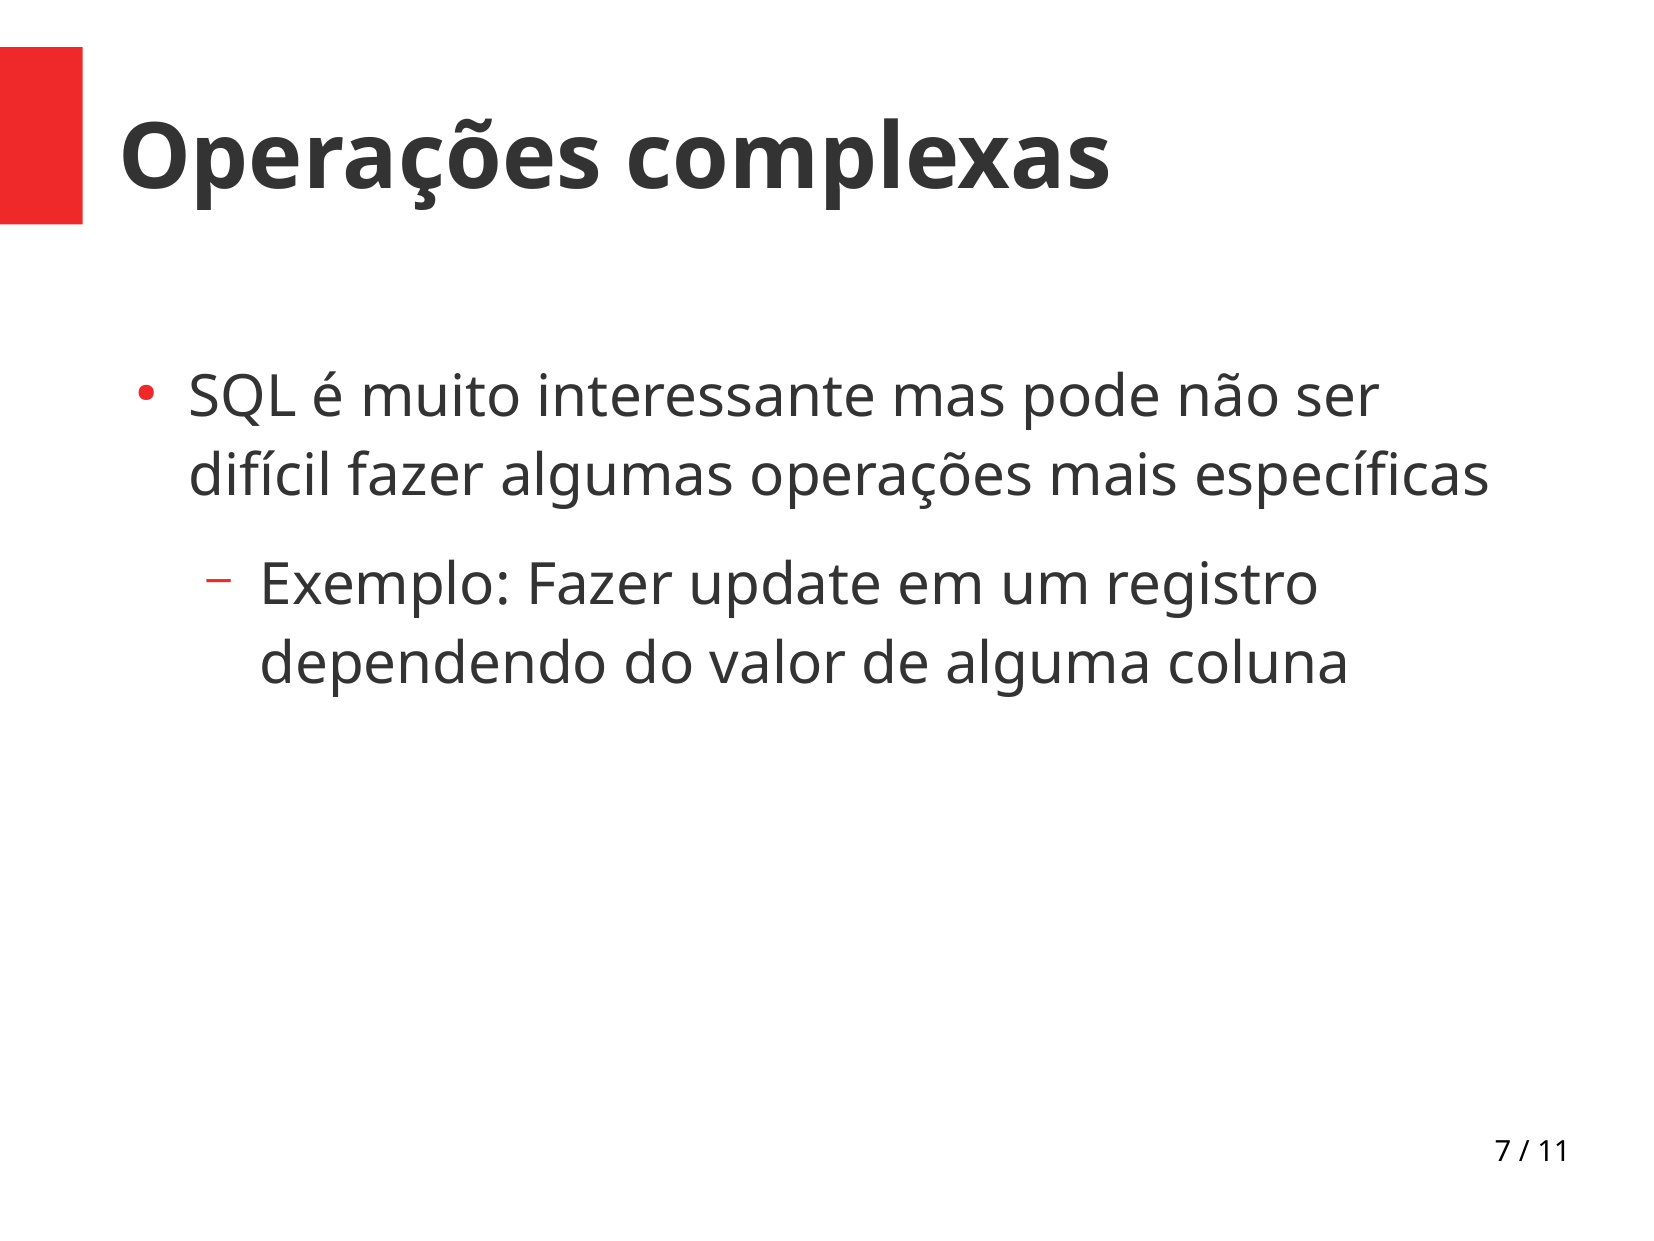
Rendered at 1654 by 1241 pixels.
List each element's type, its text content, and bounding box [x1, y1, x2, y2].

list SQL é muito interessante mas pode não ser difícil fazer algumas operações mais específicas Exemplo: Fazer update em um registro dependendo do valor de alguma coluna [118, 354, 1536, 1074]
title Operações complexas [118, 49, 1571, 257]
